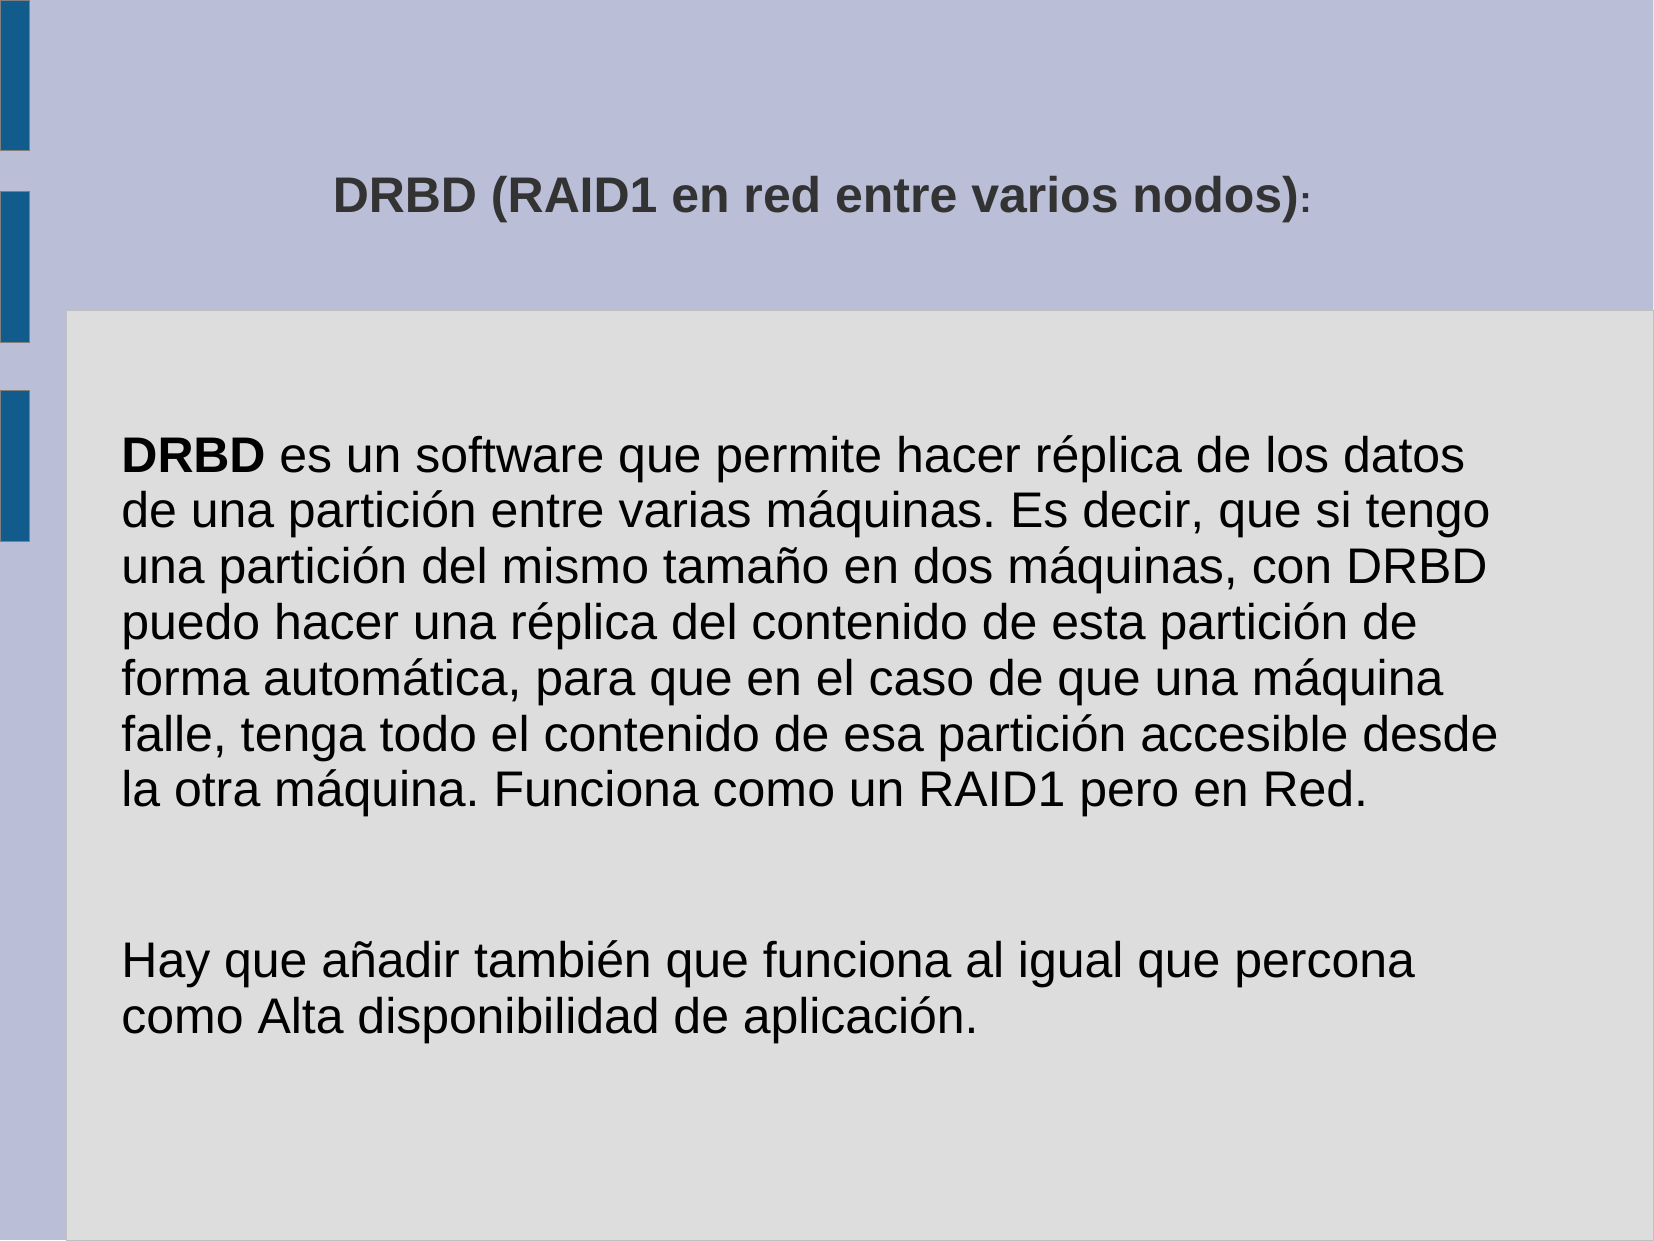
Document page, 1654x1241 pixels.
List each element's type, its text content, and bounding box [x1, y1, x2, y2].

list DRBD es un software que permite hacer réplica de los datos de una partición entre varias máquinas. Es decir, que si tengo una partición del mismo tamaño en dos máquinas, con DRBD puedo hacer una réplica del contenido de esta partición de forma automática, para que en el caso de que una máquina falle, tenga todo el contenido de esa partición accesible desde la otra máquina. Funciona como un RAID1 pero en Red. Hay que añadir también que funciona al igual que percona como Alta disponibilidad de aplicación. [121, 344, 1534, 1127]
title DRBD (RAID1 en red entre varios nodos): [121, 91, 1534, 299]
